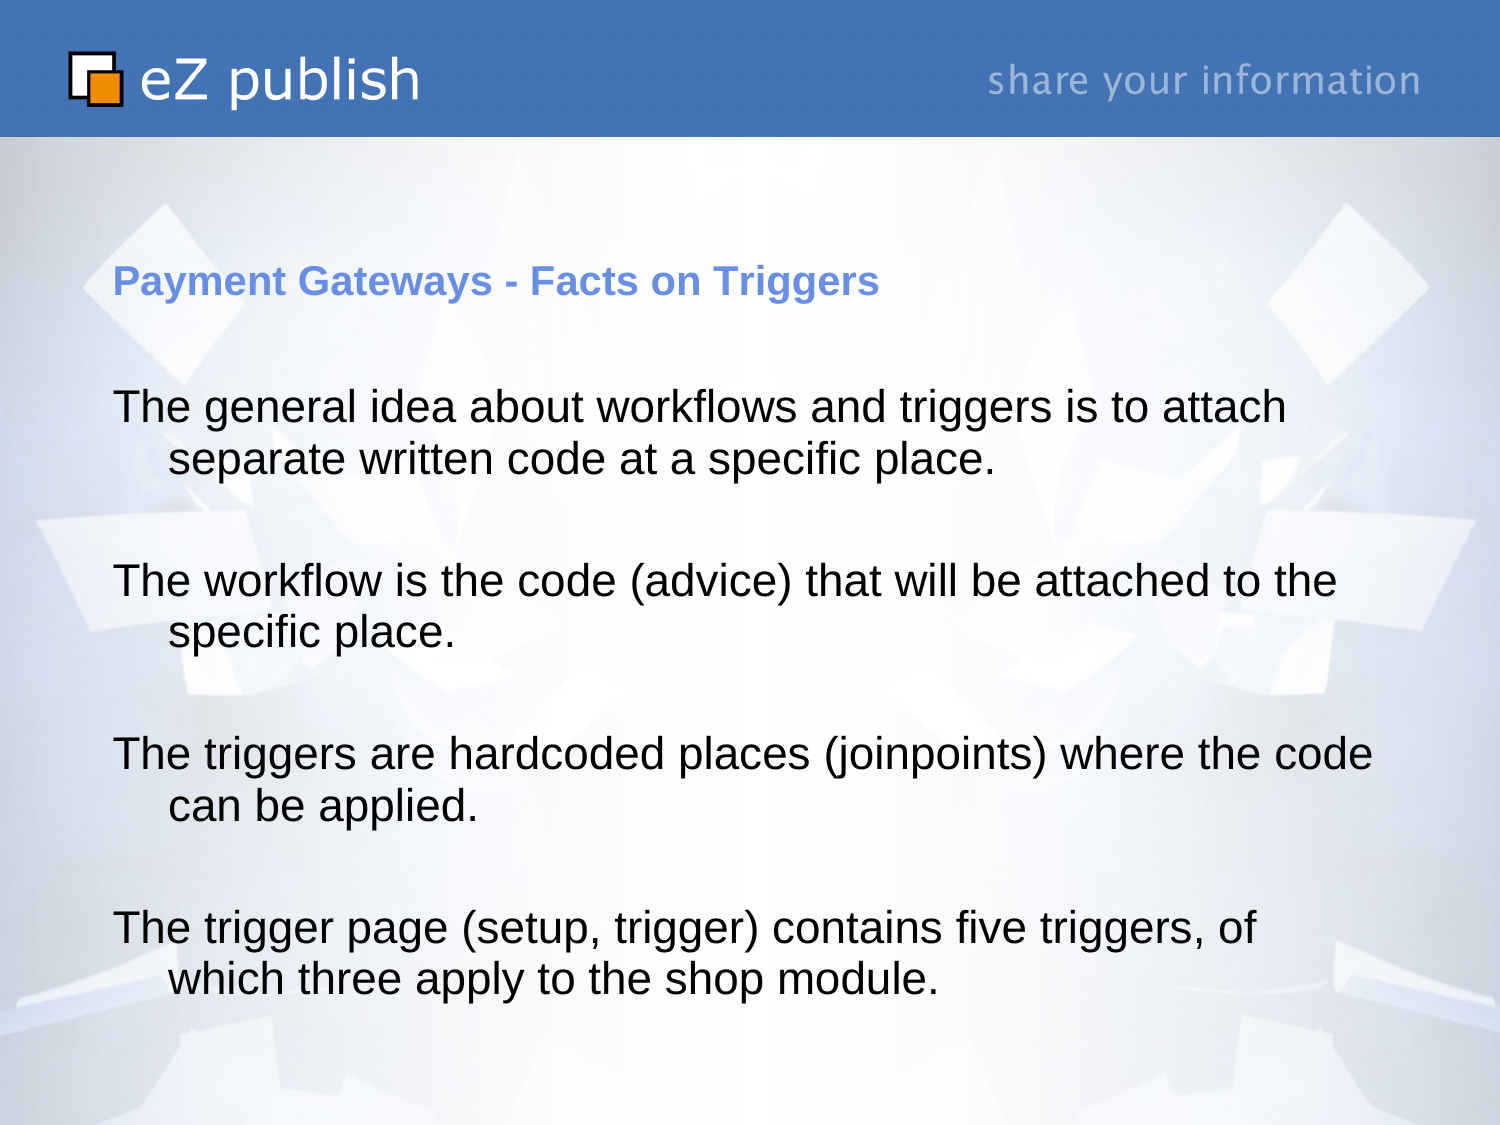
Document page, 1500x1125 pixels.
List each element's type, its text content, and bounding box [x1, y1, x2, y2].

title Payment Gateways - Facts on Triggers [112, 237, 1500, 325]
picture [0, 0, 1500, 1125]
list The general idea about workflows and triggers is to attach separate written code at a specific place. The workflow is the code (advice) that will be attached to the specific place. The triggers are hardcoded places (joinpoints) where the code can be applied. The trigger page (setup, trigger) contains five triggers, of which three apply to the shop module. [112, 324, 1388, 1066]
